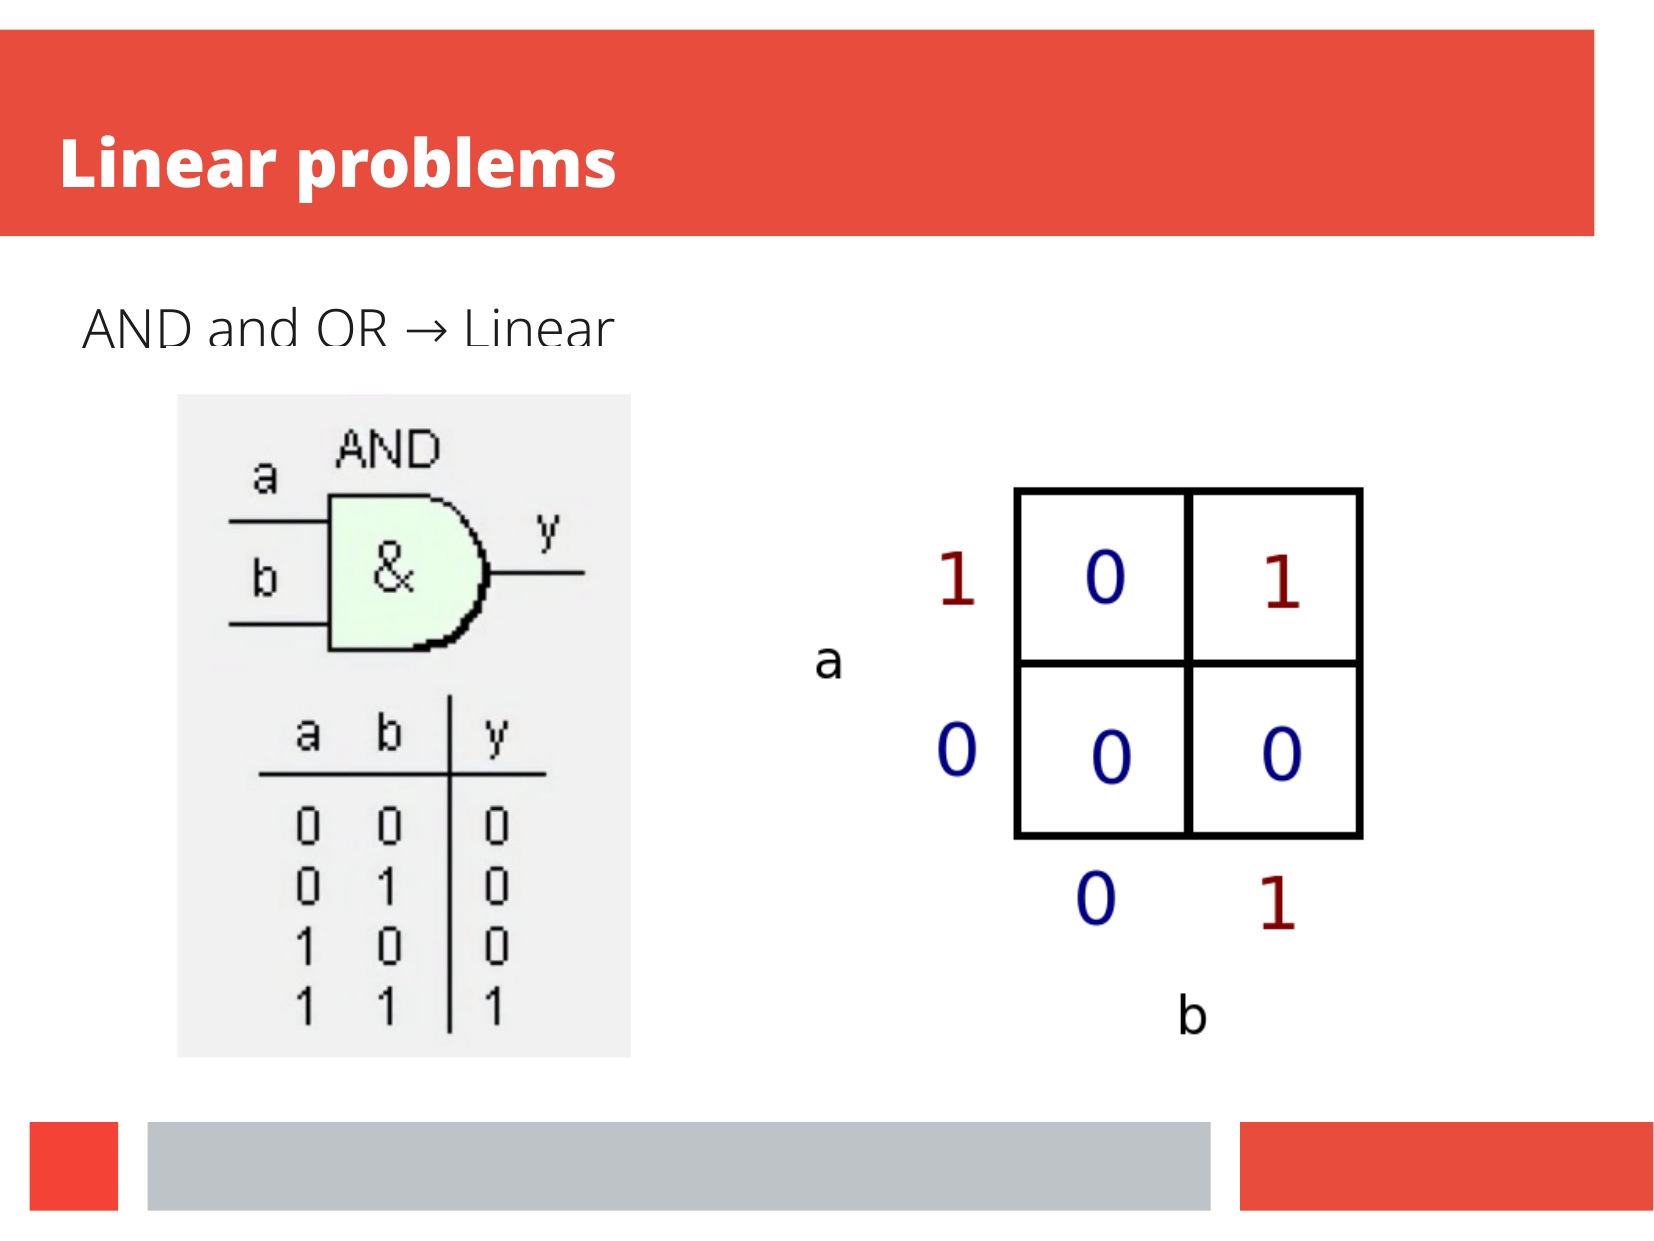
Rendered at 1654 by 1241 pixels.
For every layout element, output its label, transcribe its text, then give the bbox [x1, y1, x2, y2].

picture [166, 346, 631, 1096]
picture [795, 464, 1403, 1047]
subtitle AND and OR → Linear [82, 290, 1571, 1010]
title Linear problems [59, 59, 1595, 207]
